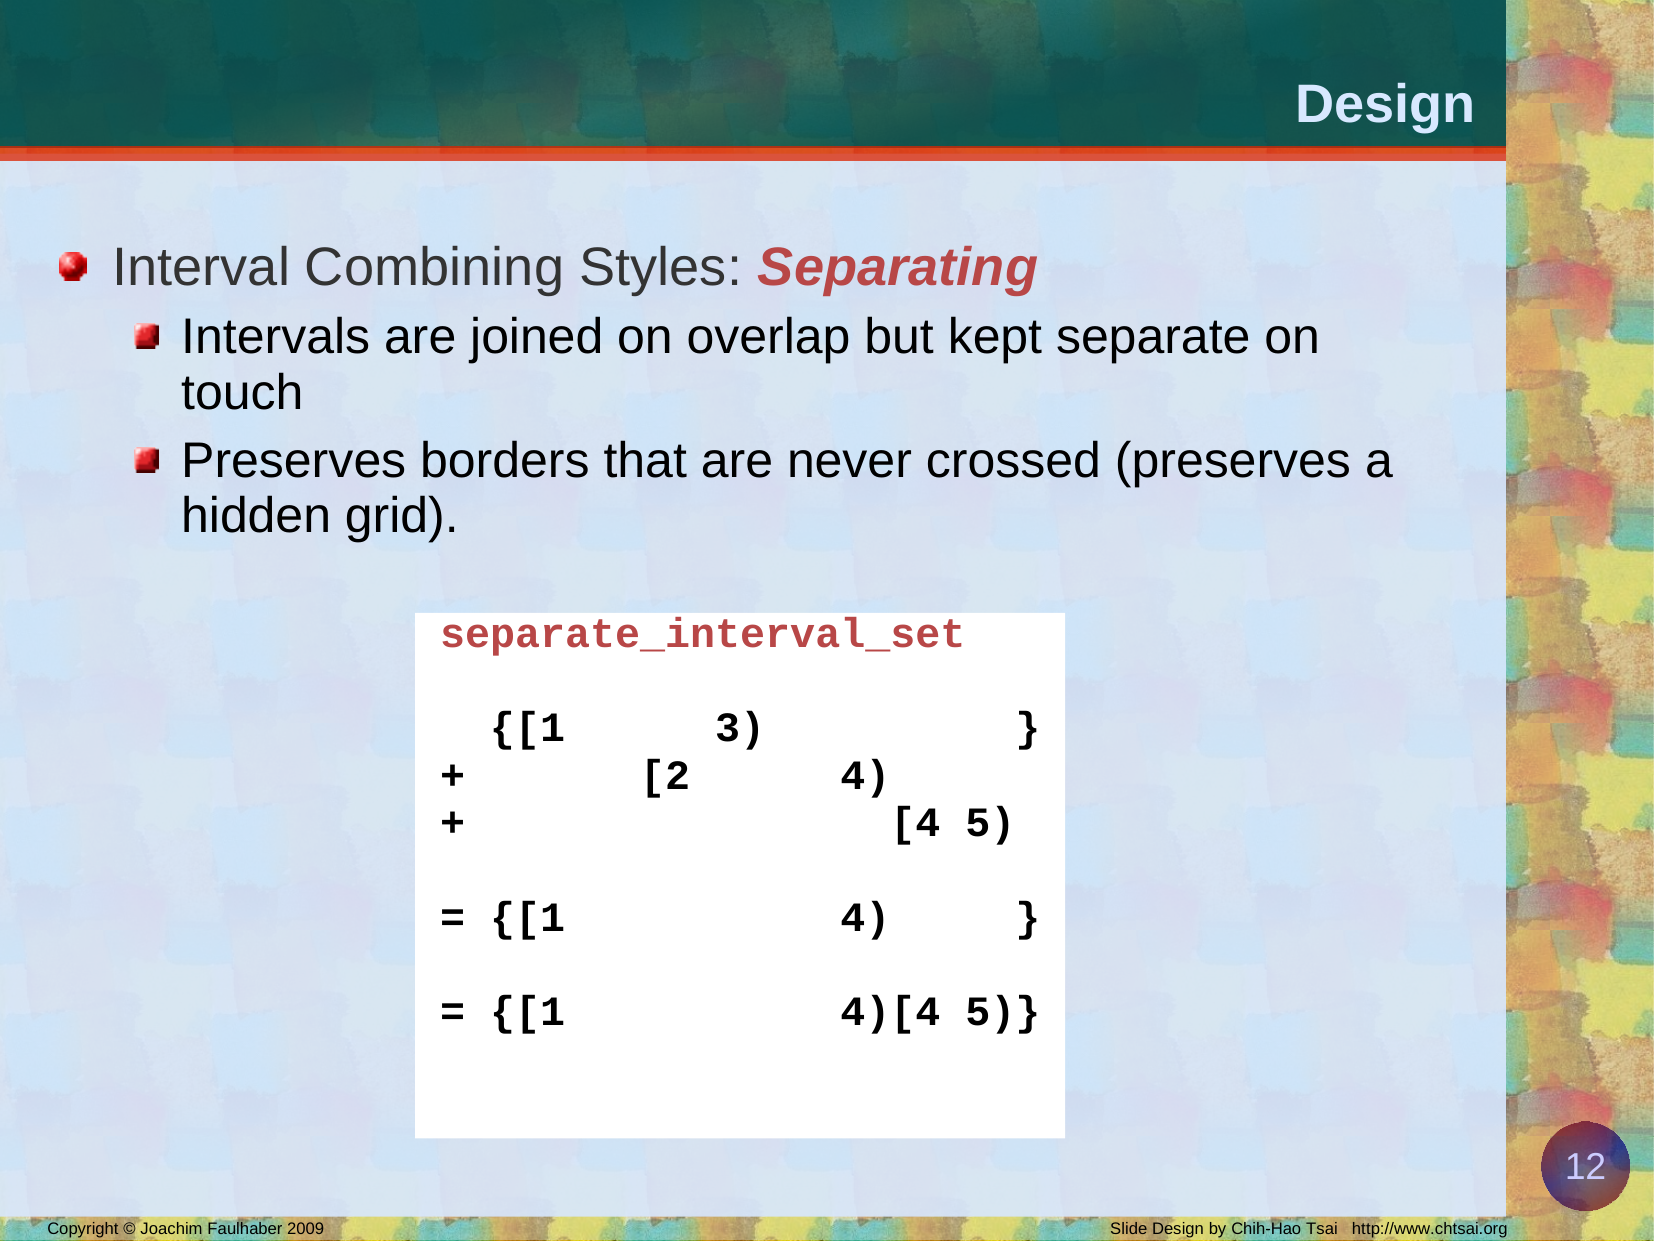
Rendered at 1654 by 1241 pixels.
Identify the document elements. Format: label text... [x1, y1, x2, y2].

text_box separate_interval_set {[1 3) } + [2 4) + [4 5) = {[1 4) } = {[1 4)[4 5)} [415, 612, 1066, 1139]
title Design [29, 59, 1477, 148]
list Interval Combining Styles: Separating Intervals are joined on overlap but kept separate on touch Preserves borders that are never crossed (preserves a hidden grid). [59, 236, 1418, 566]
